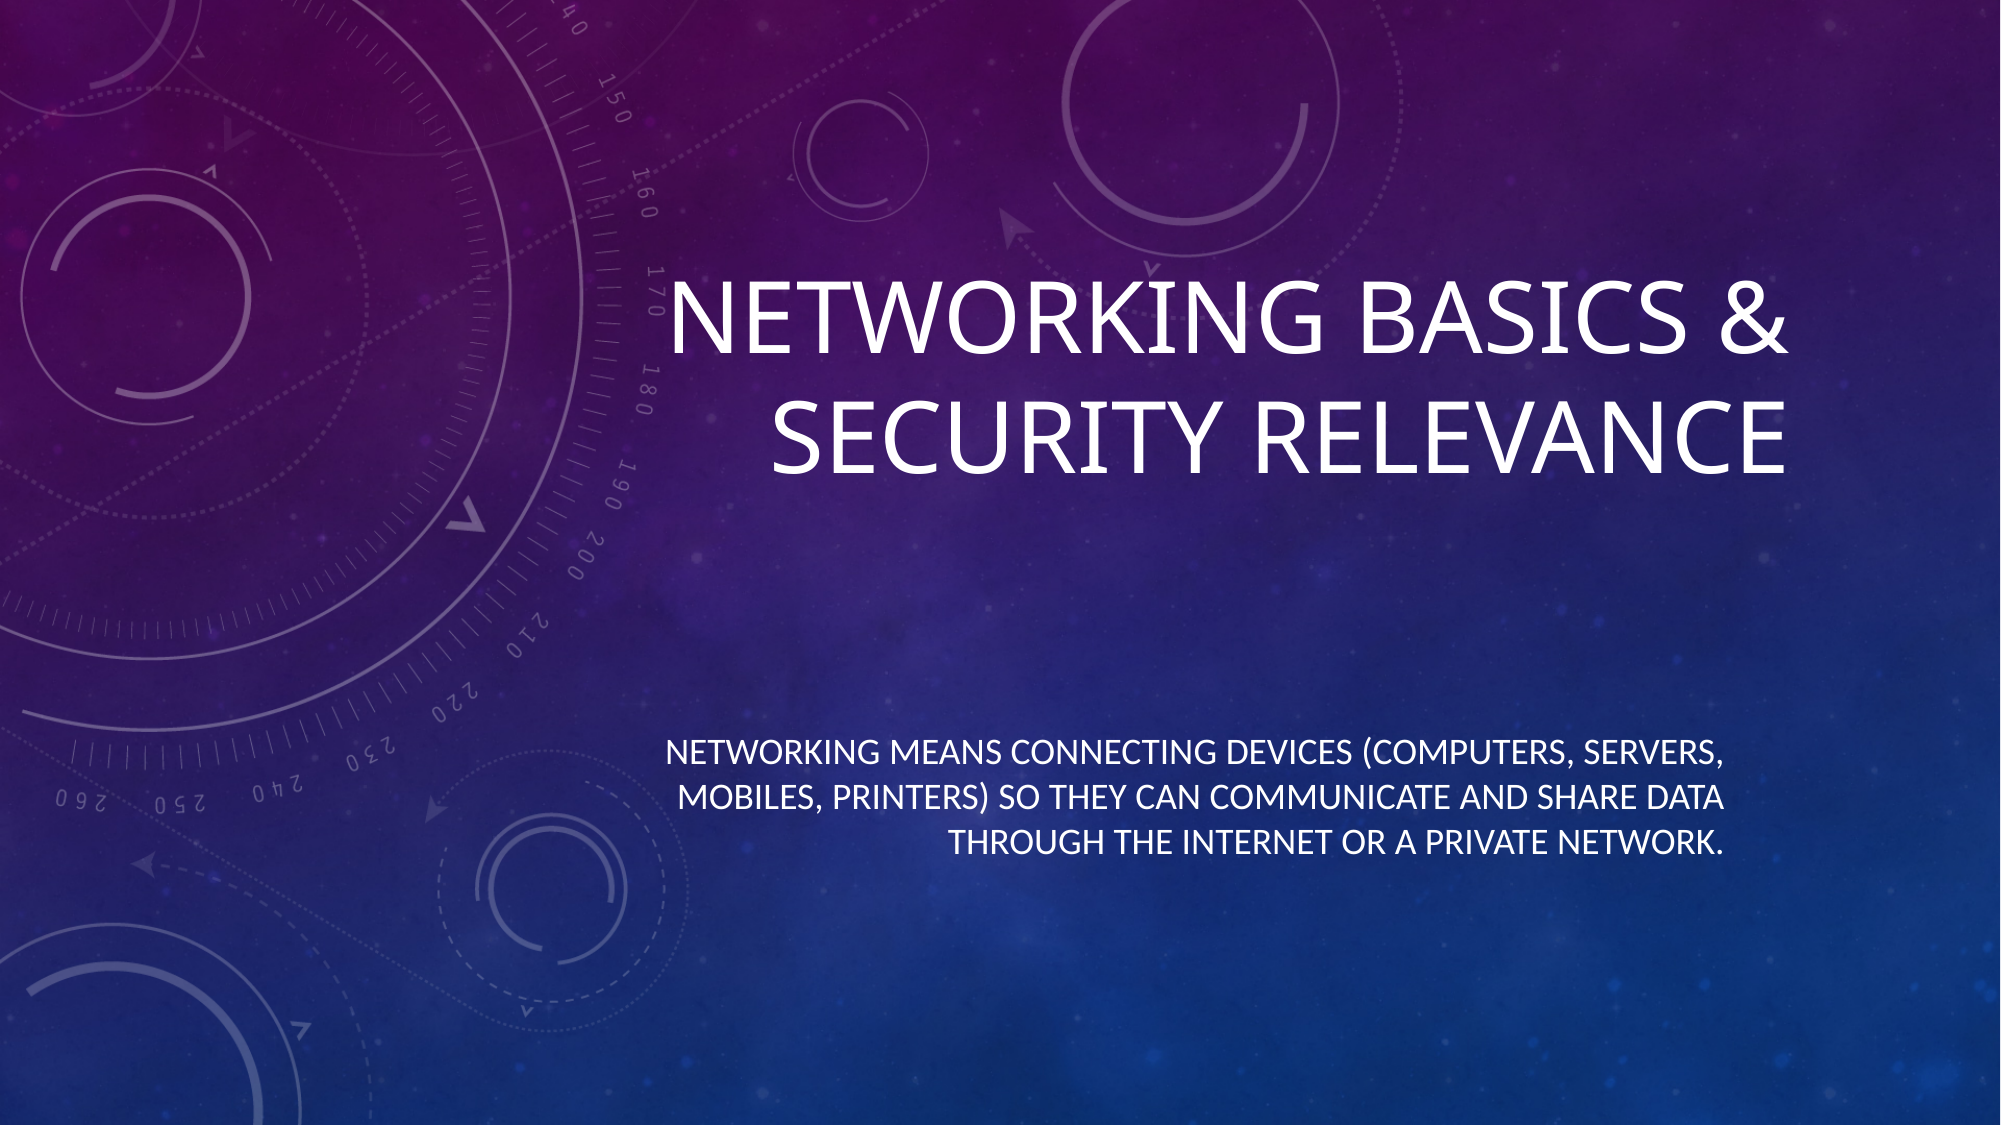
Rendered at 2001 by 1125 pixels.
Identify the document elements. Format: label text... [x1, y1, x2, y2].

title Networking Basics & Security Relevance [650, 118, 1831, 502]
subtitle Networking means connecting devices (computers, servers, mobiles, printers) so they can communicate and share data through the internet or a private network. [650, 719, 1831, 951]
